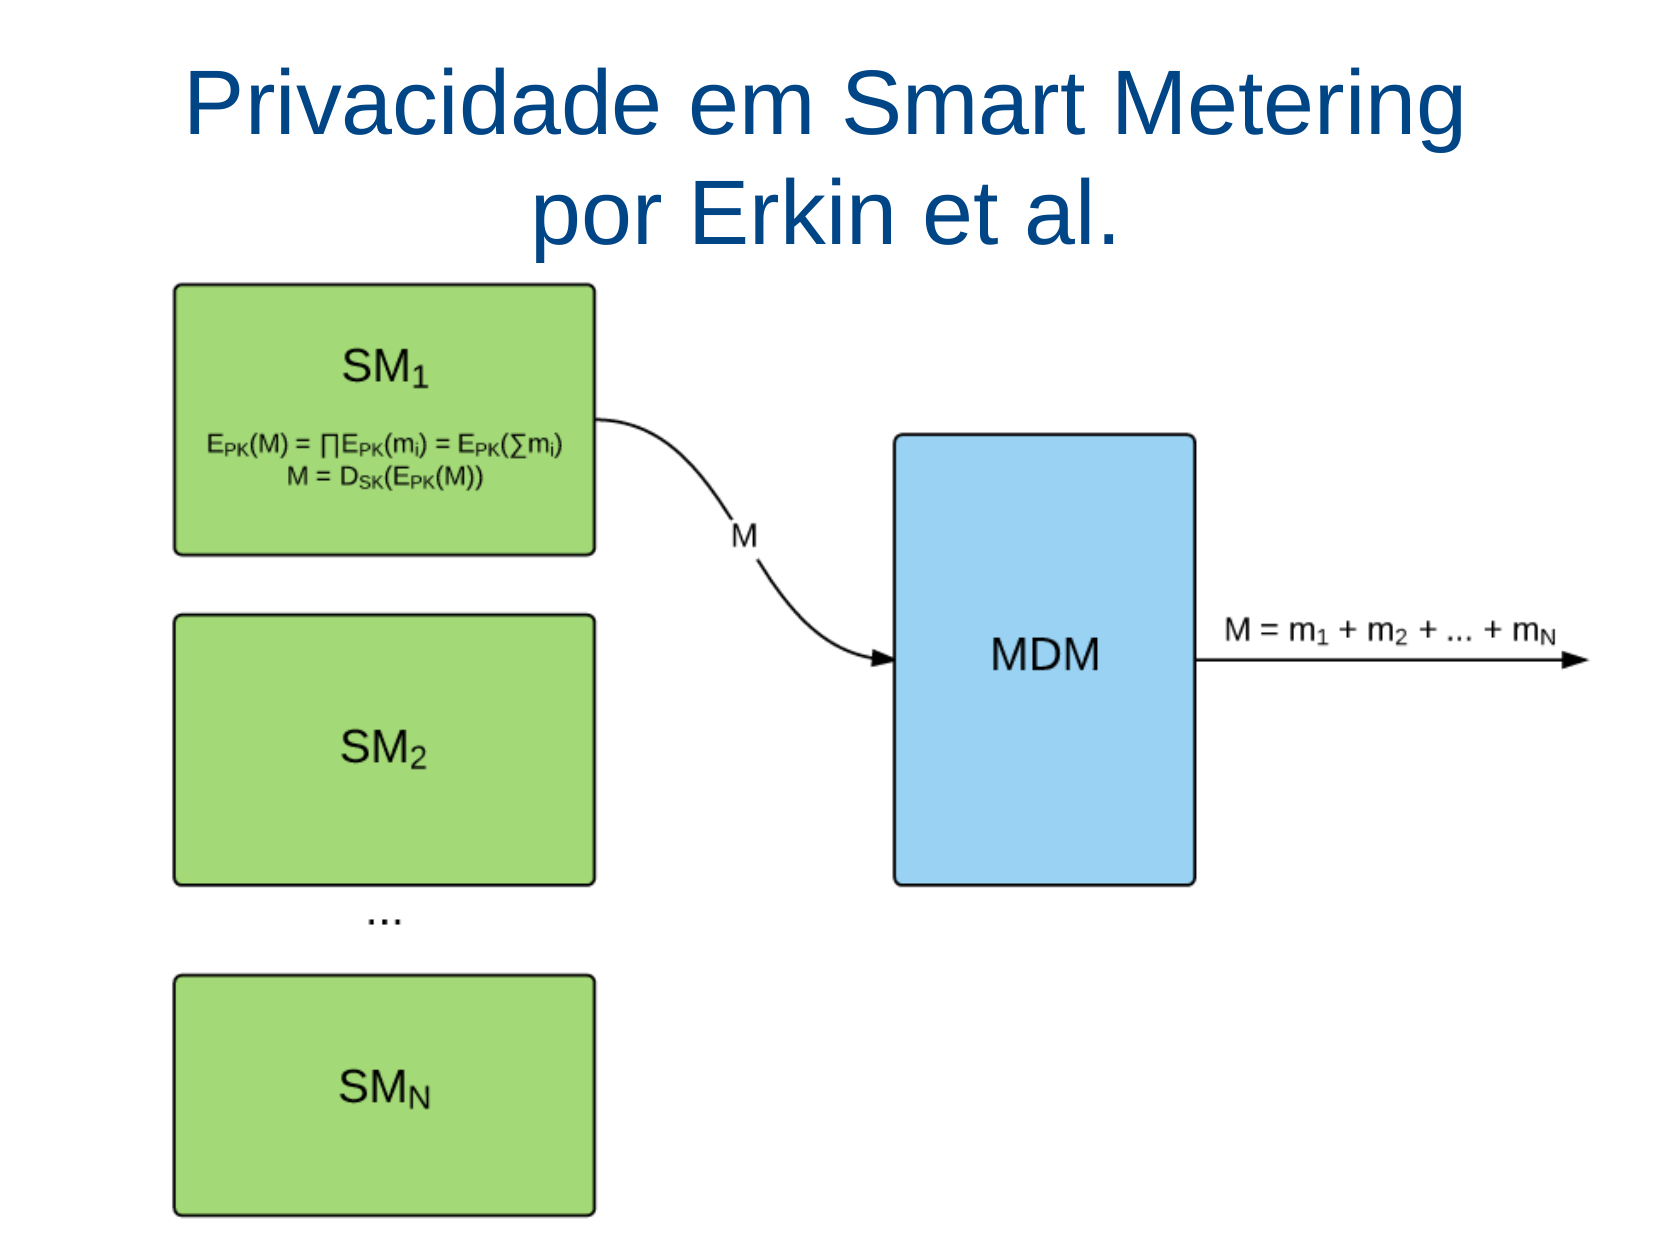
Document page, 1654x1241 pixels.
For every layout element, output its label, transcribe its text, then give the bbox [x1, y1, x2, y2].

title Privacidade em Smart Metering por Erkin et al. [82, 42, 1571, 263]
picture [159, 269, 1591, 1229]
